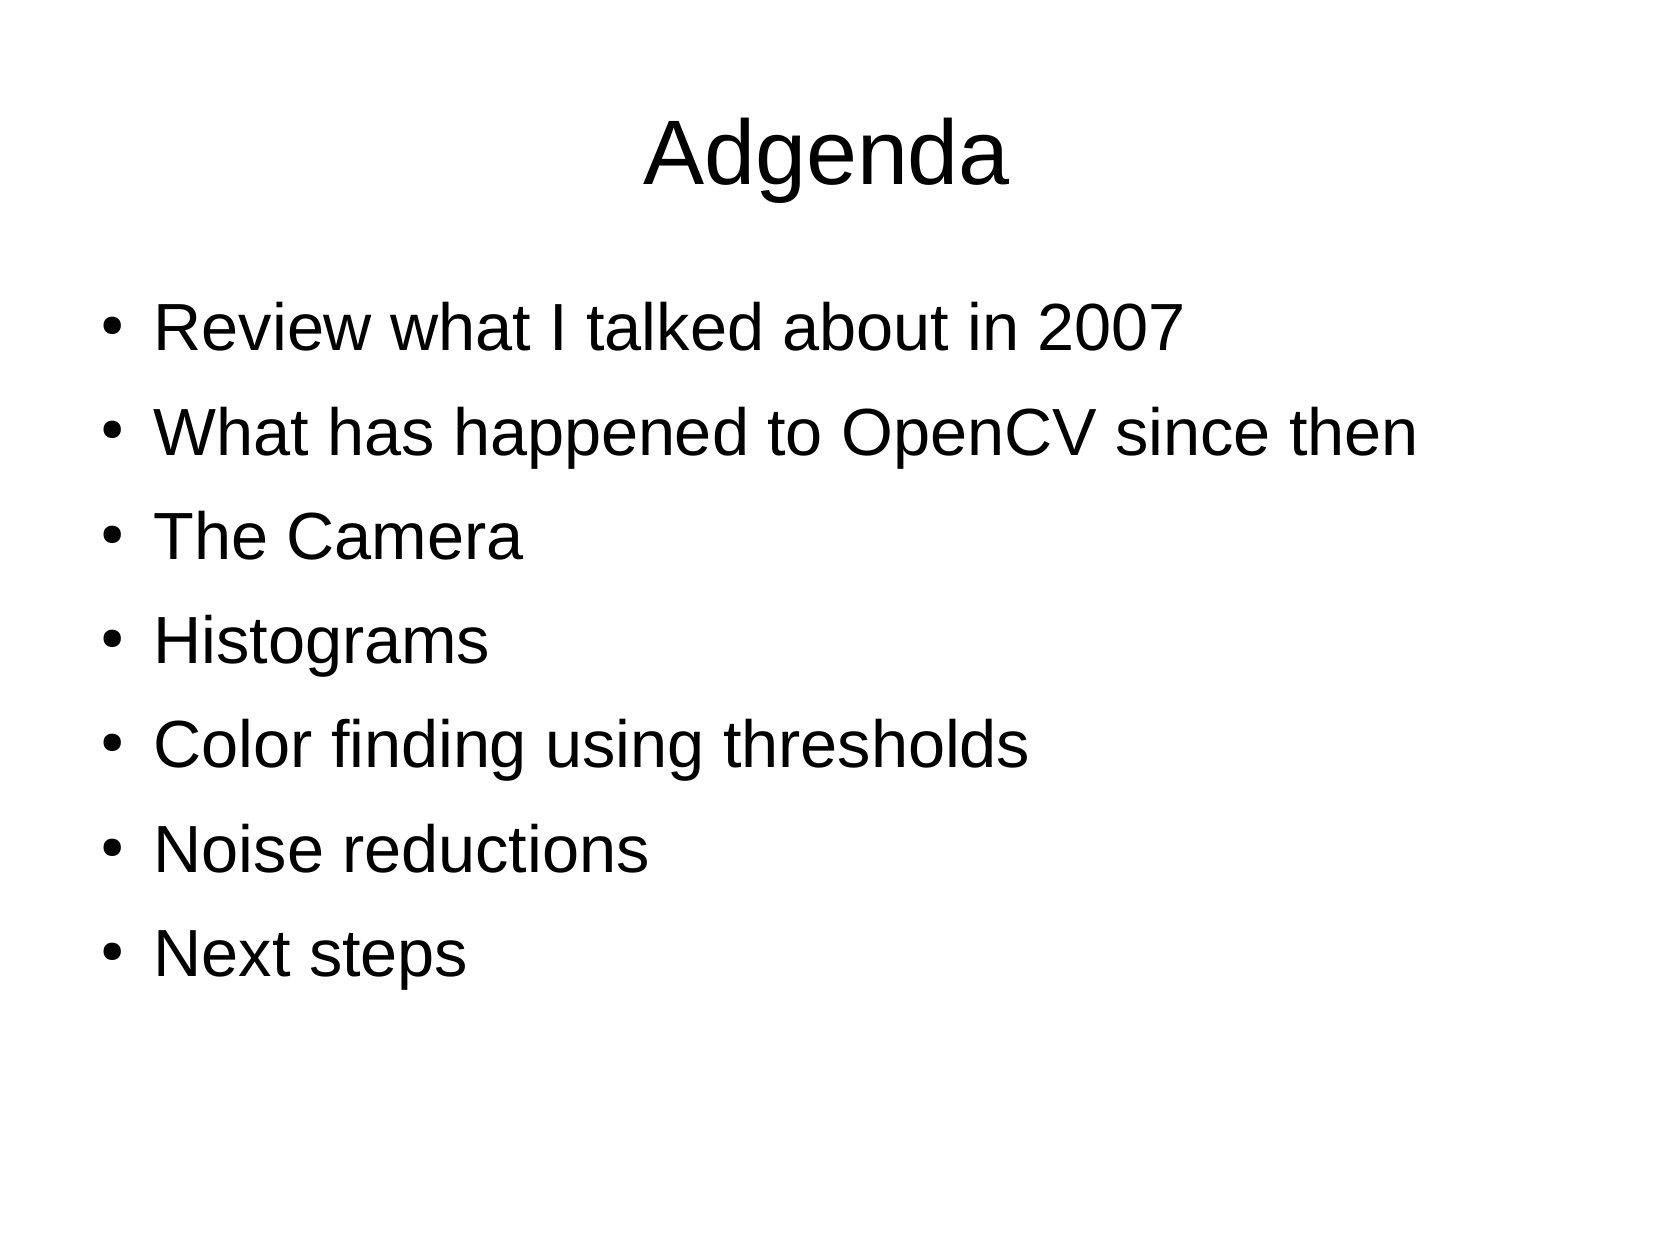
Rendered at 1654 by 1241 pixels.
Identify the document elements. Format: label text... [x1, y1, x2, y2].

title Adgenda [82, 49, 1571, 257]
list Review what I talked about in 2007 What has happened to OpenCV since then The Camera Histograms Color finding using thresholds Noise reductions Next steps [82, 290, 1571, 1094]
